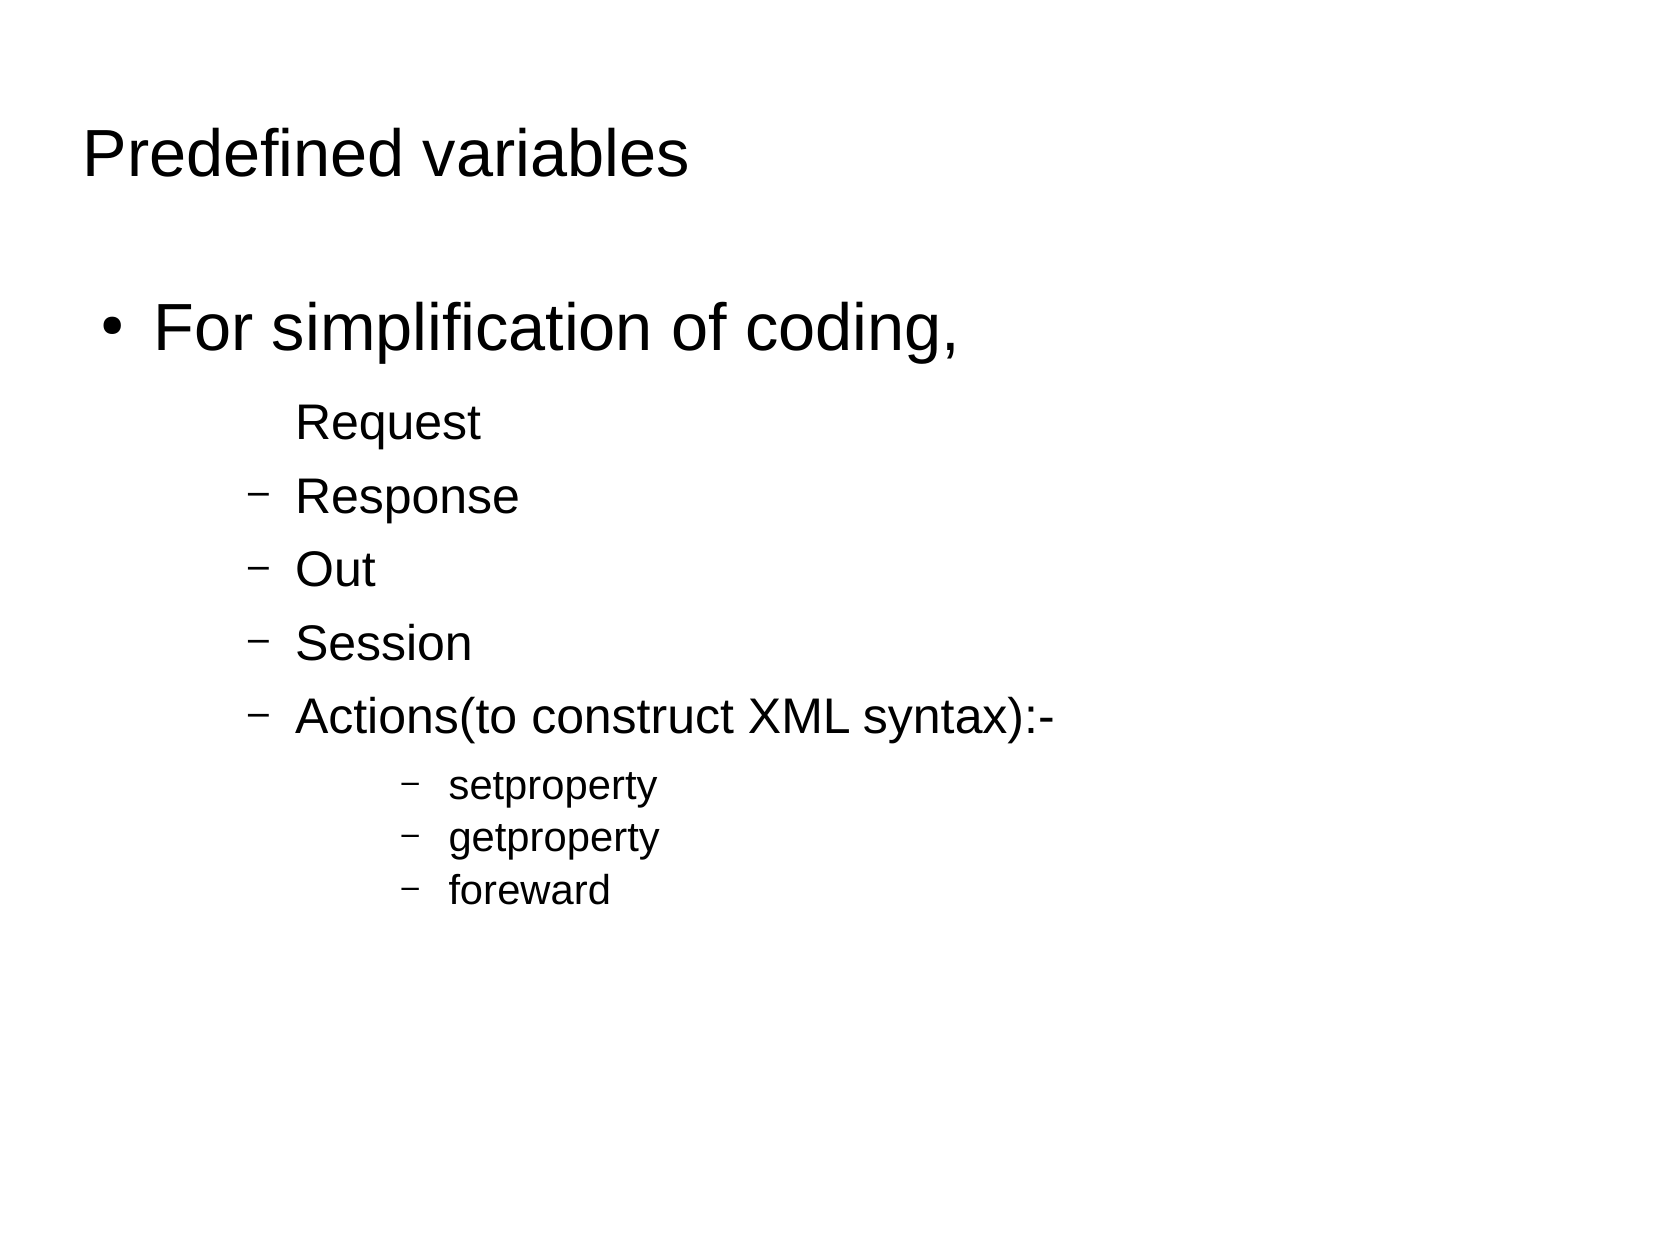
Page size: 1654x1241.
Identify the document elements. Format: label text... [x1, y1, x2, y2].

title Predefined variables [82, 49, 1571, 257]
list For simplification of coding, Request Response Out Session Actions(to construct XML syntax):- setproperty getproperty foreward [82, 290, 1571, 1109]
